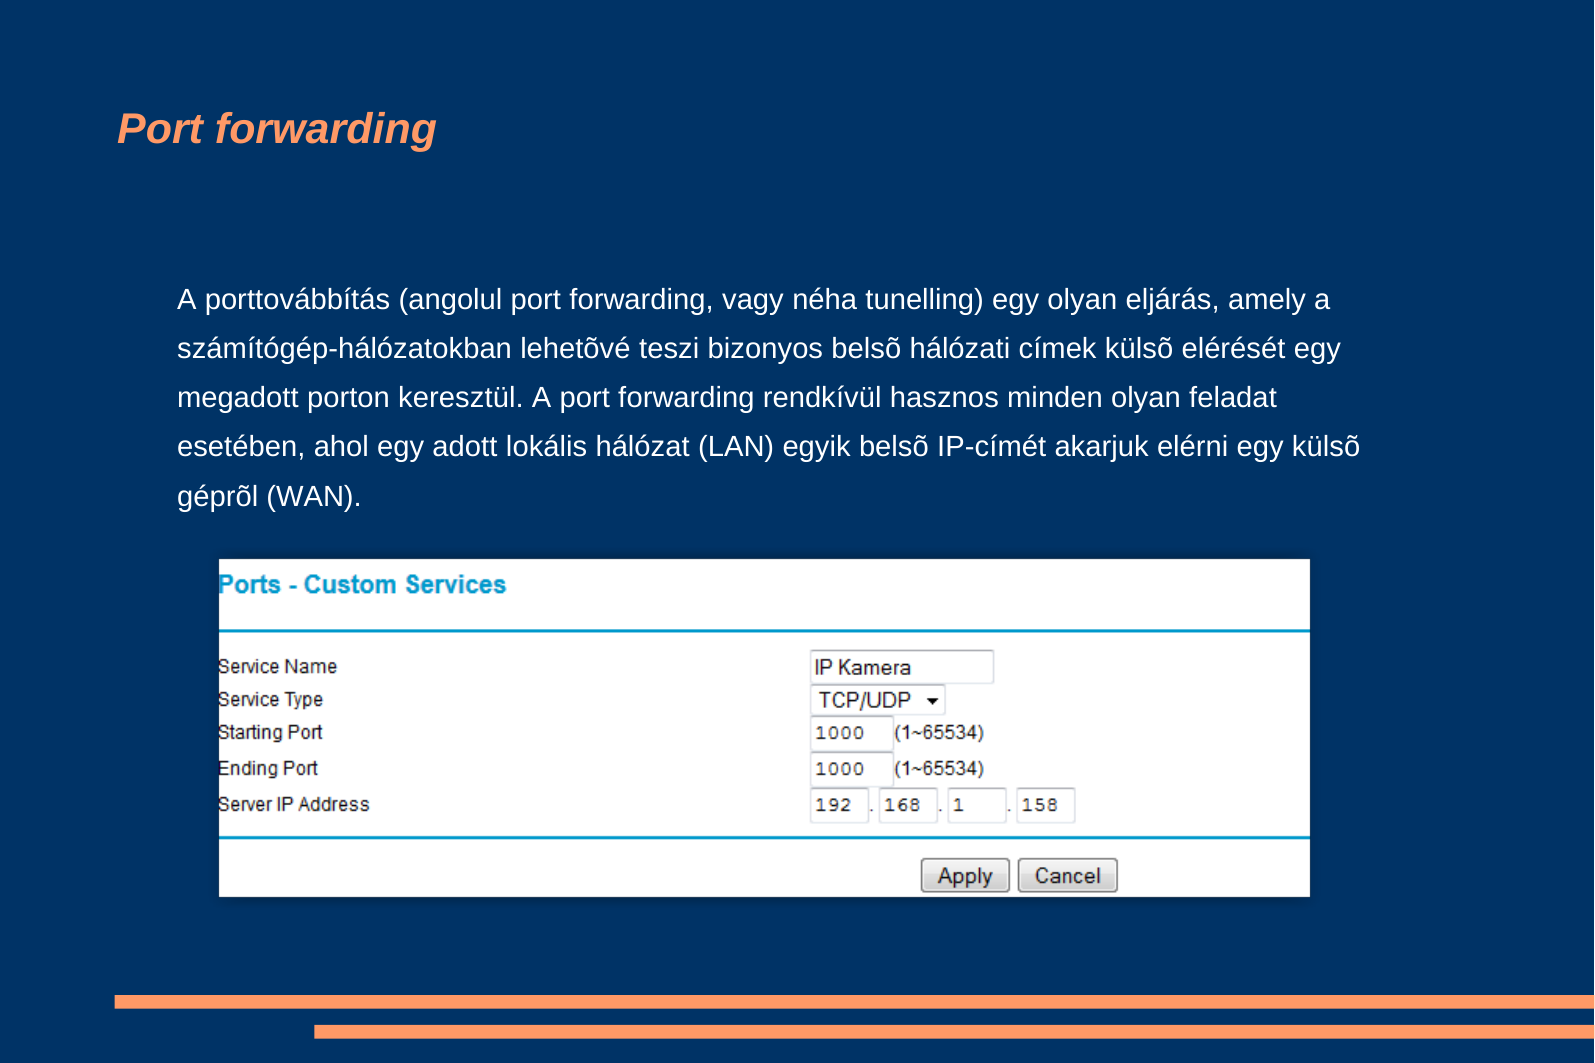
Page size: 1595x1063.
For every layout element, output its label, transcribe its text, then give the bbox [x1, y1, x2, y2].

title Port forwarding [117, 39, 1479, 218]
picture [205, 545, 1323, 910]
list A porttovábbítás (angolul port forwarding, vagy néha tunelling) egy olyan eljárás, amely a számítógép-hálózatokban lehetõvé teszi bizonyos belsõ hálózati címek külsõ elérését egy megadott porton keresztül. A port forwarding rendkívül hasznos minden olyan feladat esetében, ahol egy adott lokális hálózat (LAN) egyik belsõ IP-címét akarjuk elérni egy külsõ géprõl (WAN). [177, 266, 1383, 497]
